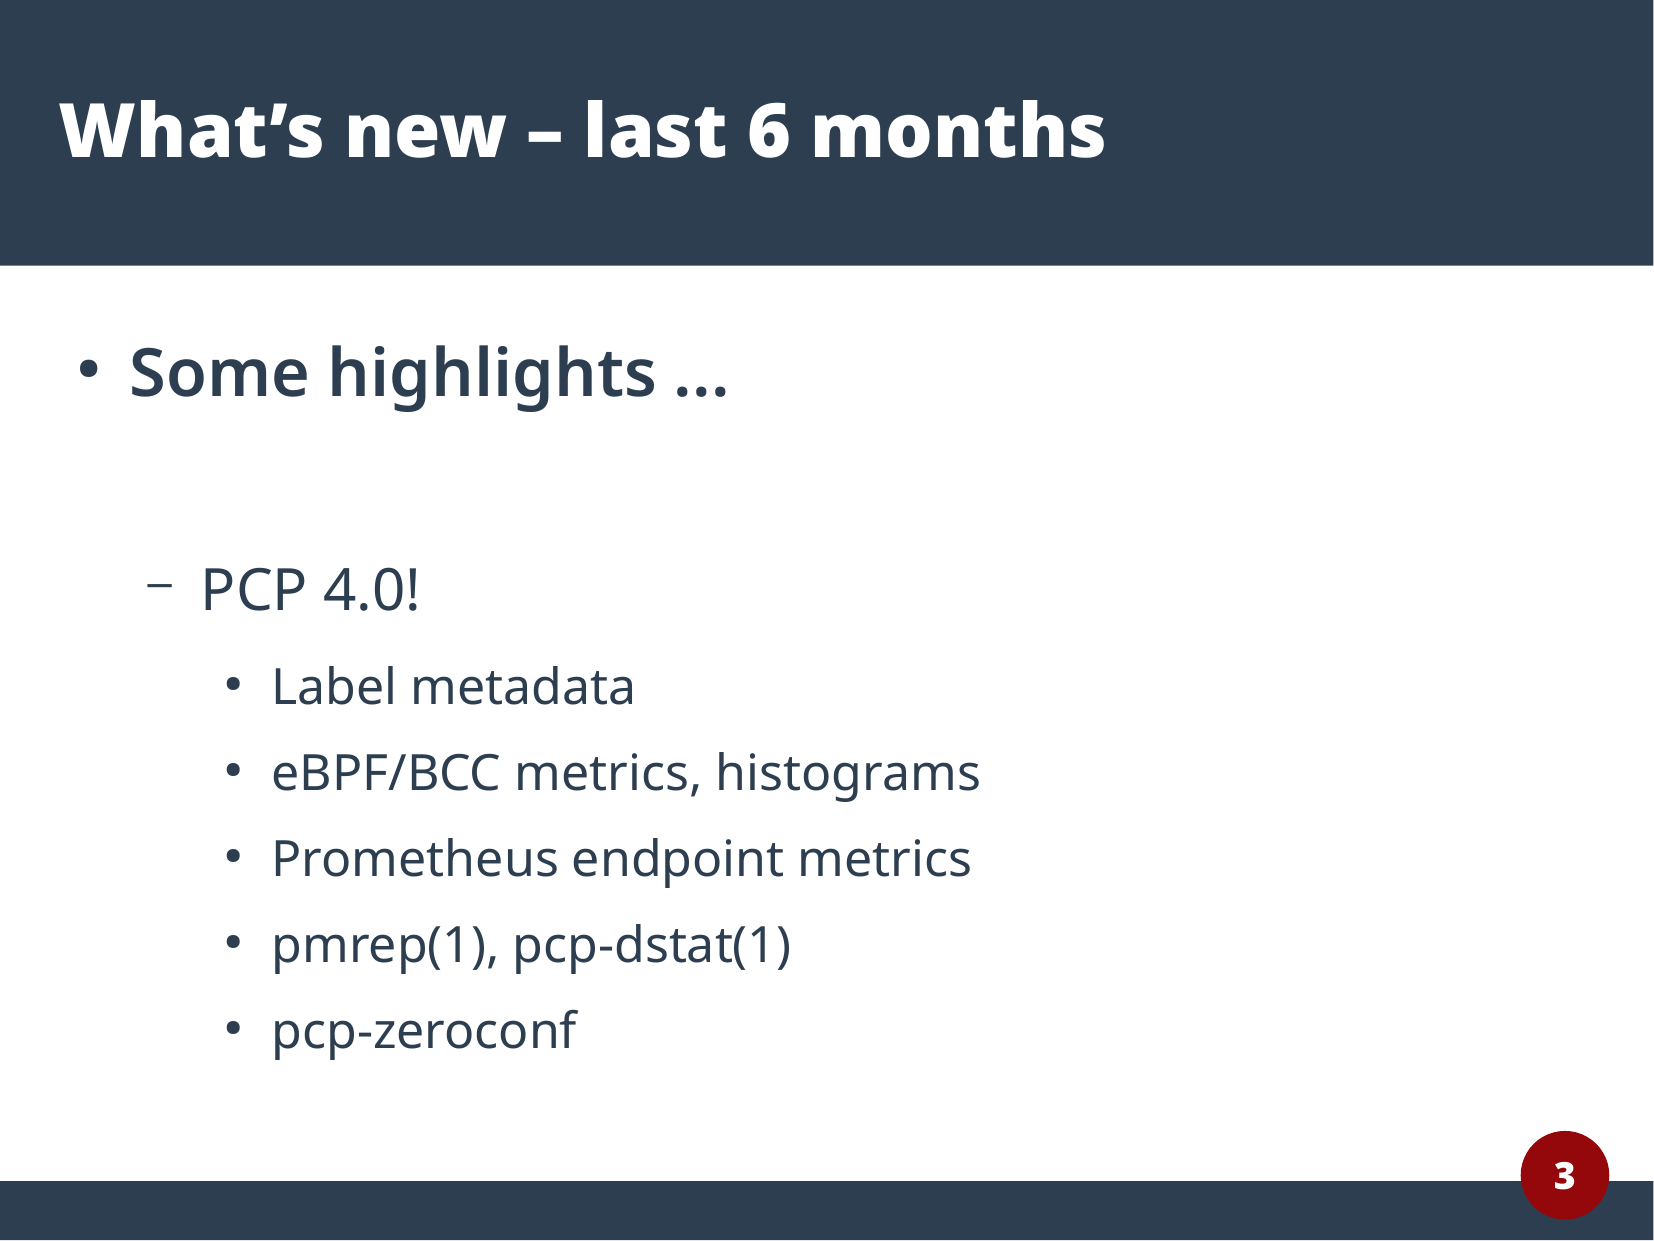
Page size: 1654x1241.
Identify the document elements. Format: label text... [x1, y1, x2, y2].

list Some highlights ... PCP 4.0! Label metadata eBPF/BCC metrics, histograms Prometheus endpoint metrics pmrep(1), pcp-dstat(1) pcp-zeroconf [59, 324, 1595, 1152]
title What’s new – last 6 months [59, 49, 1595, 207]
